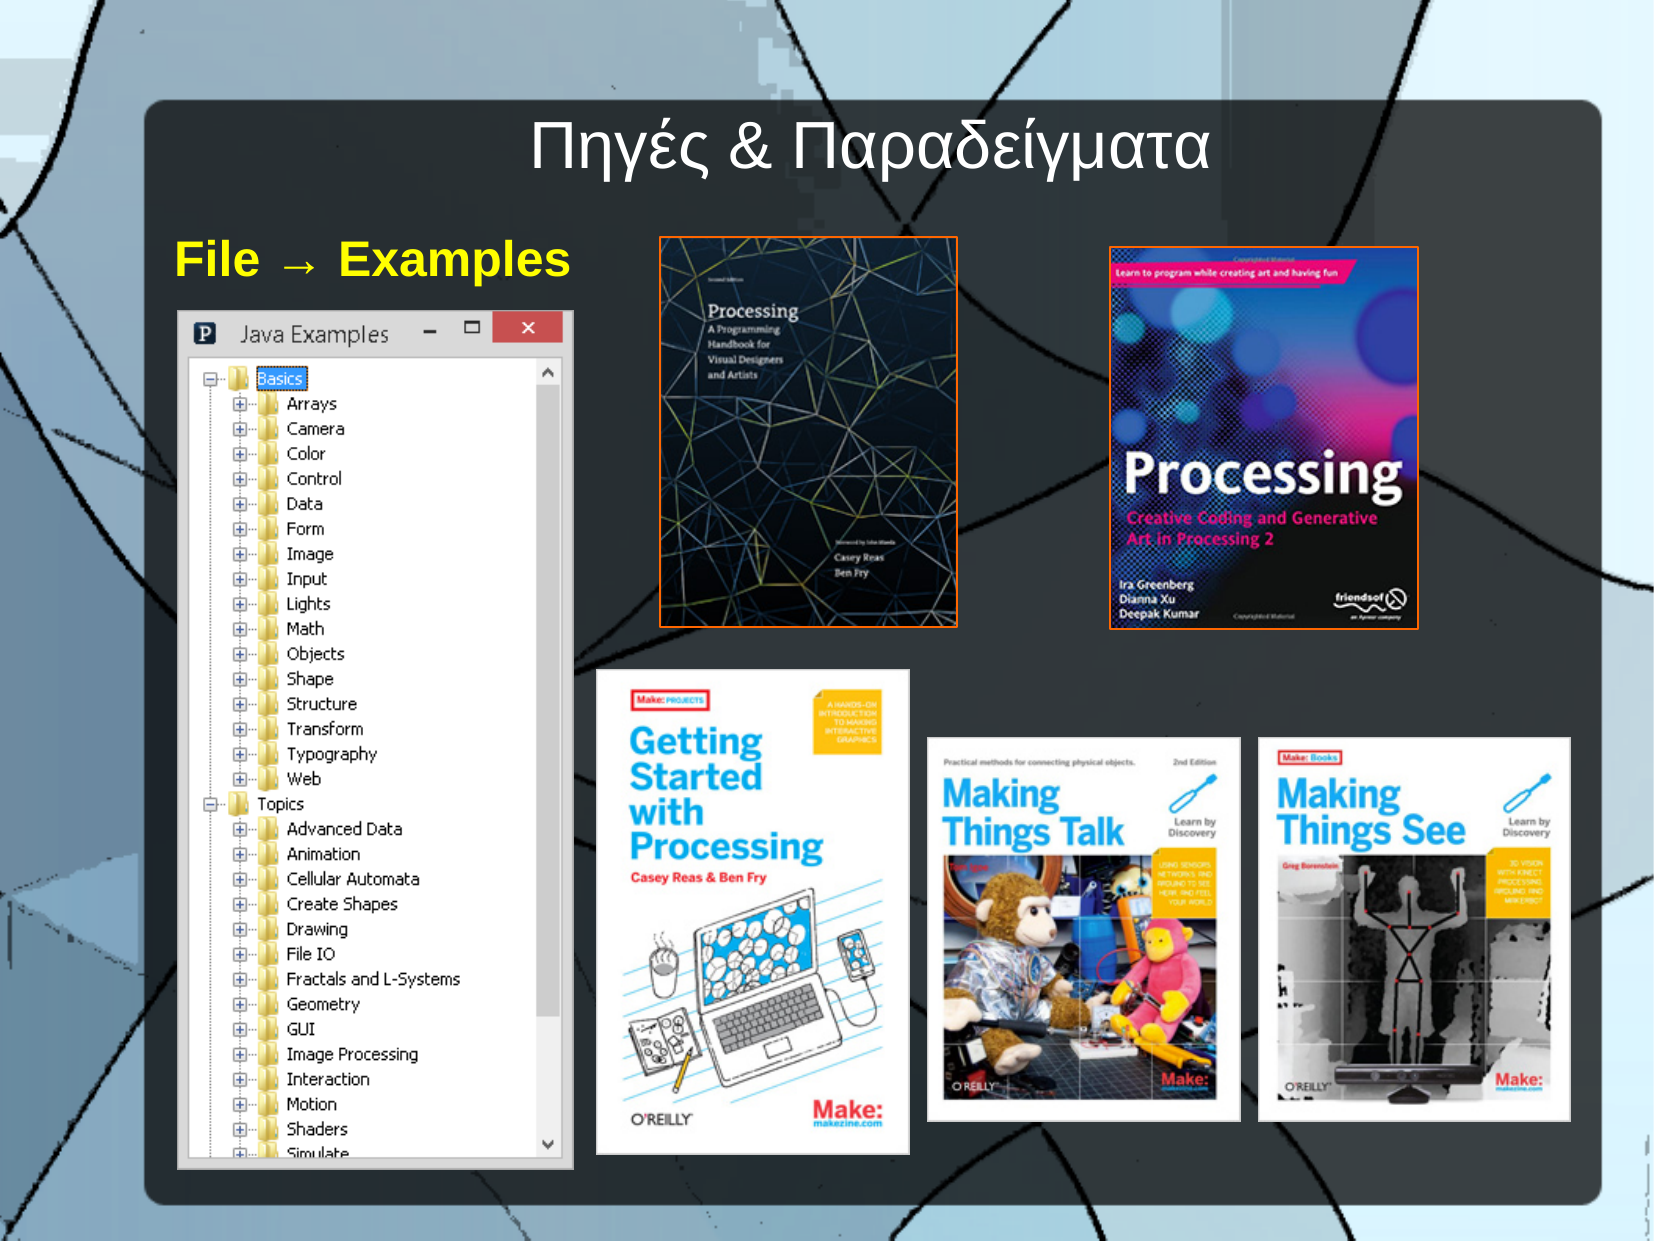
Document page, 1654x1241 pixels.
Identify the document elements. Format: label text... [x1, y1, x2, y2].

picture [0, 0, 1654, 1241]
title Πηγές & Παραδείγματα [159, 108, 1583, 325]
text_box File → Examples [159, 223, 587, 296]
